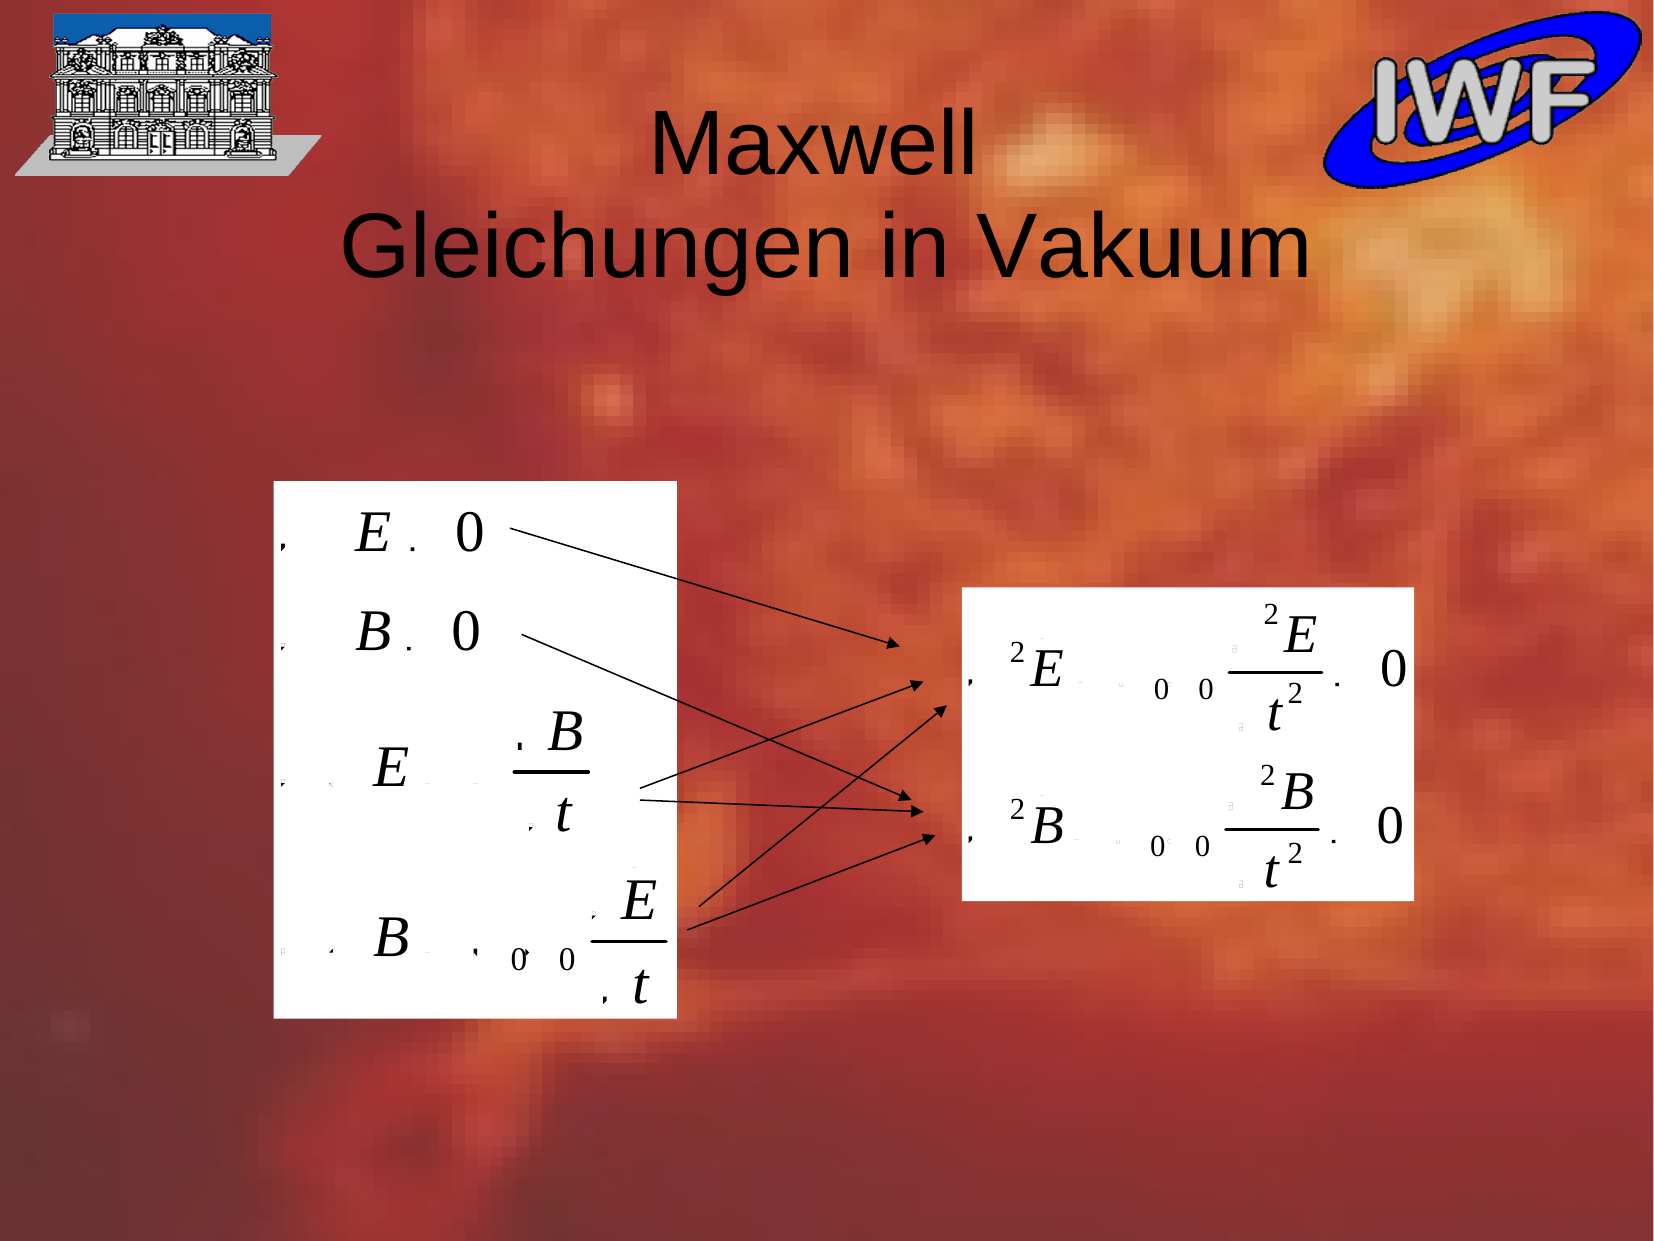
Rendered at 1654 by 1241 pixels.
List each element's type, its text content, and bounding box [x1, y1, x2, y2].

chart [273, 481, 677, 1019]
title Maxwell Gleichungen in Vakuum [82, 91, 1571, 297]
picture [0, 0, 1654, 1241]
chart [961, 587, 1415, 902]
